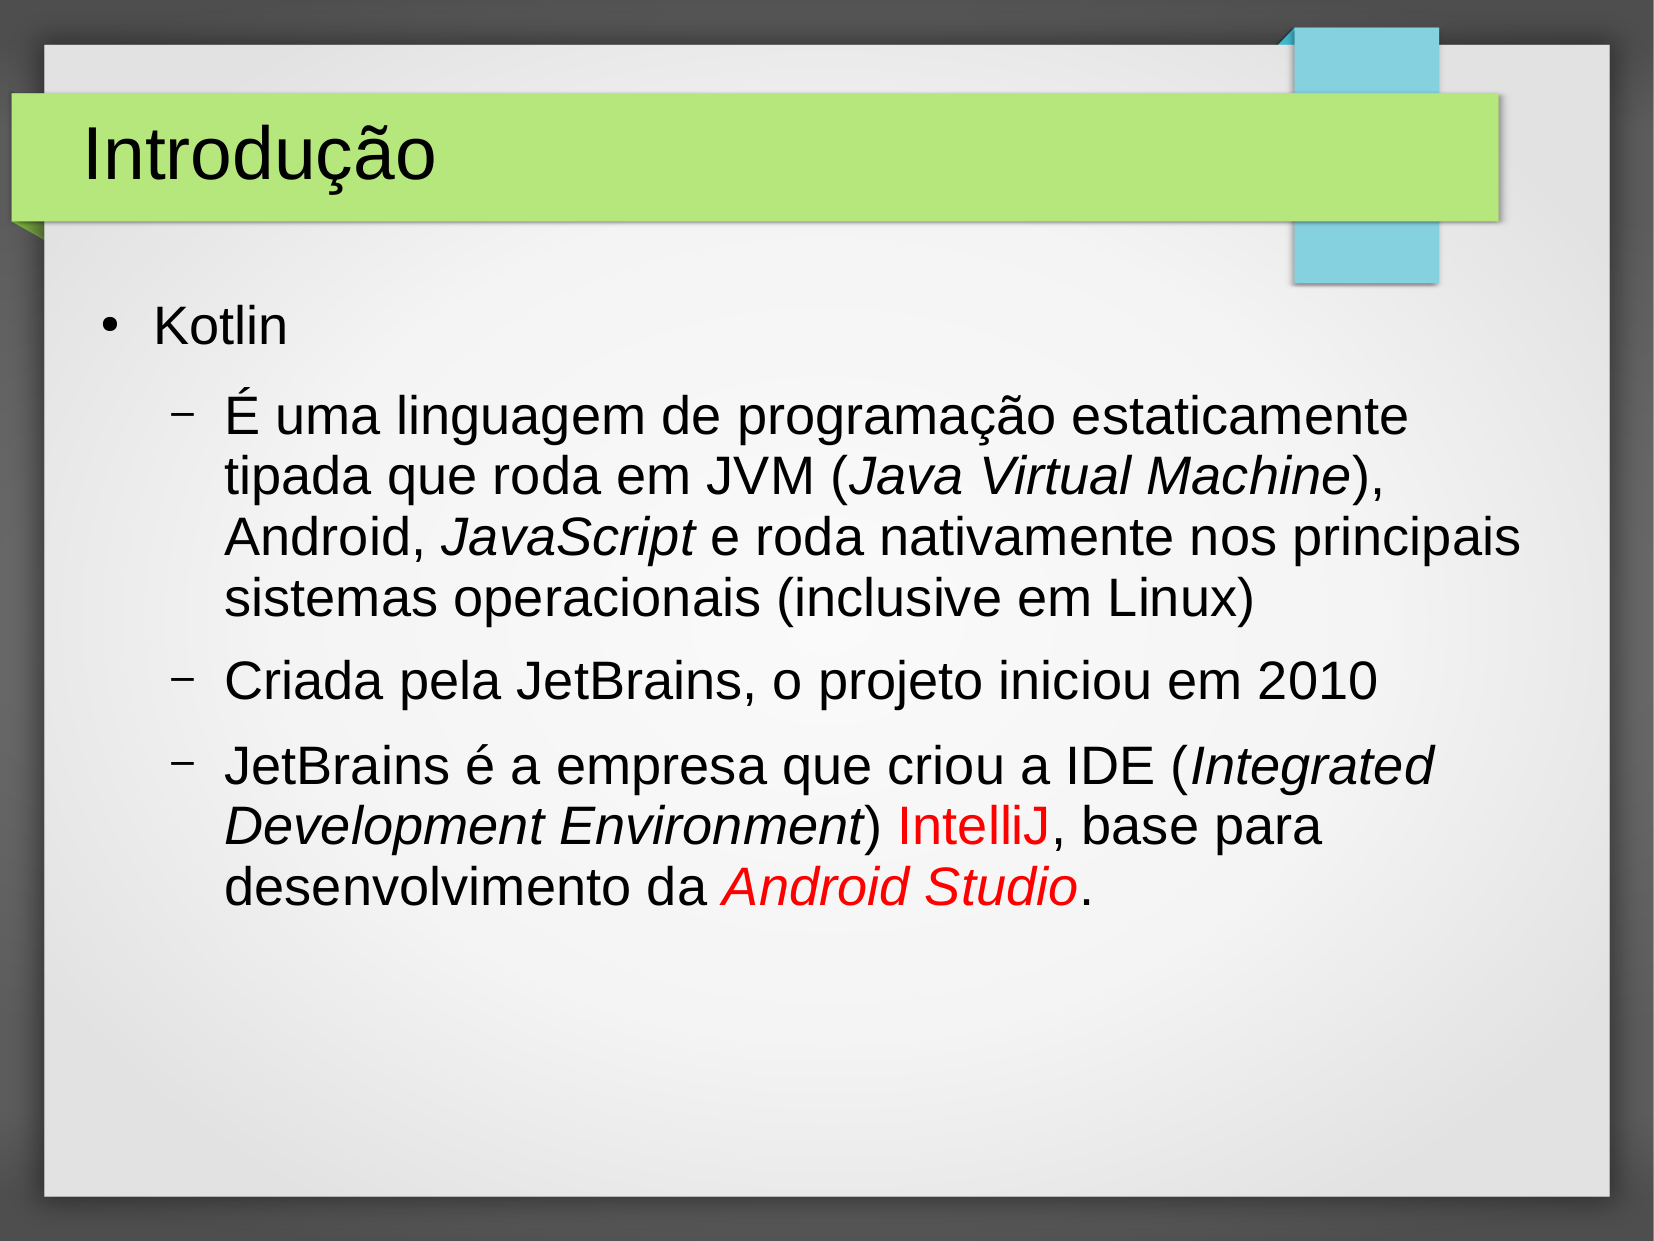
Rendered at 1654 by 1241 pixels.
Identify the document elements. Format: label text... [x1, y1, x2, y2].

picture [0, 0, 1654, 1241]
list Kotlin É uma linguagem de programação estaticamente tipada que roda em JVM (Java Virtual Machine), Android, JavaScript e roda nativamente nos principais sistemas operacionais (inclusive em Linux) Criada pela JetBrains, o projeto iniciou em 2010 JetBrains é a empresa que criou a IDE (Integrated Development Environment) IntelliJ, base para desenvolvimento da Android Studio. [82, 295, 1571, 1015]
title Introdução [82, 94, 1264, 213]
